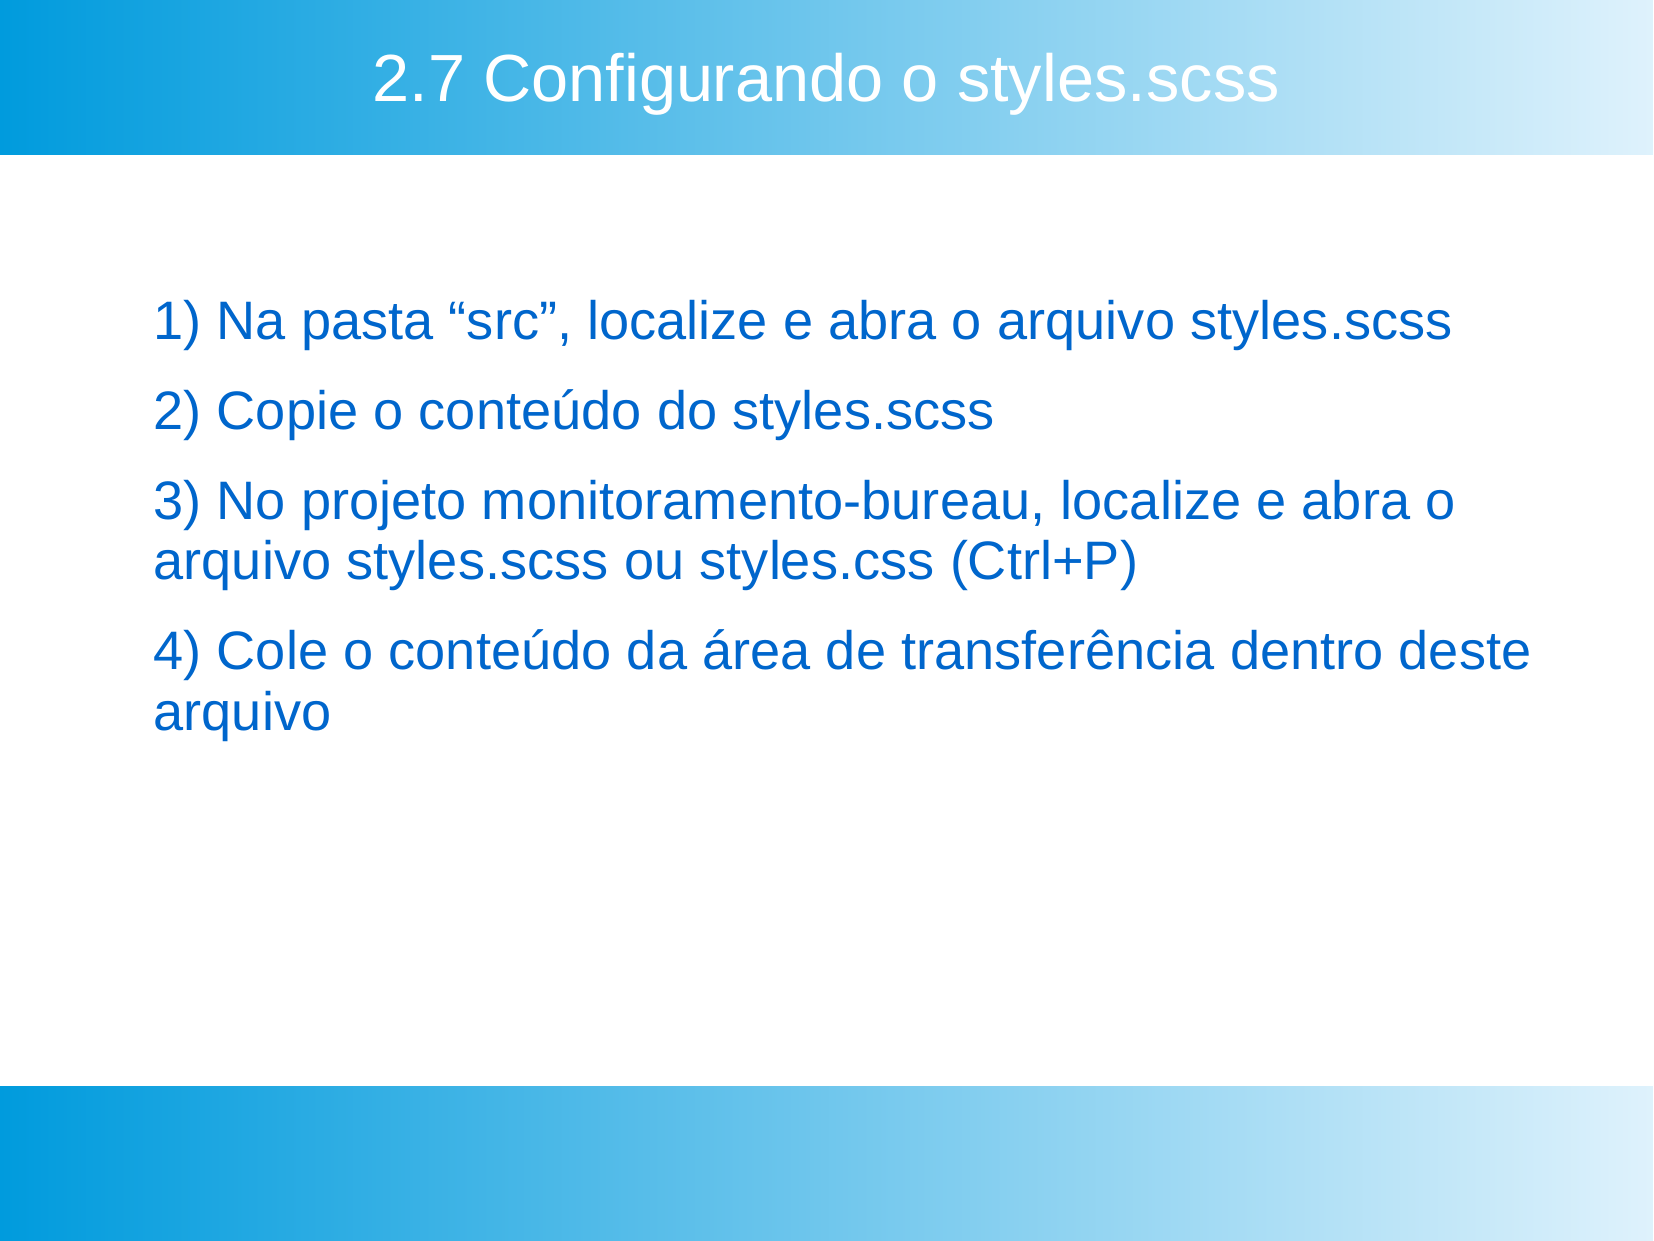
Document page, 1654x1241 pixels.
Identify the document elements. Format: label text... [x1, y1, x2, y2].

list 1) Na pasta “src”, localize e abra o arquivo styles.scss 2) Copie o conteúdo do styles.scss 3) No projeto monitoramento-bureau, localize e abra o arquivo styles.scss ou styles.css (Ctrl+P) 4) Cole o conteúdo da área de transferência dentro deste arquivo [82, 290, 1571, 1021]
title 2.7 Configurando o styles.scss [82, 25, 1571, 131]
